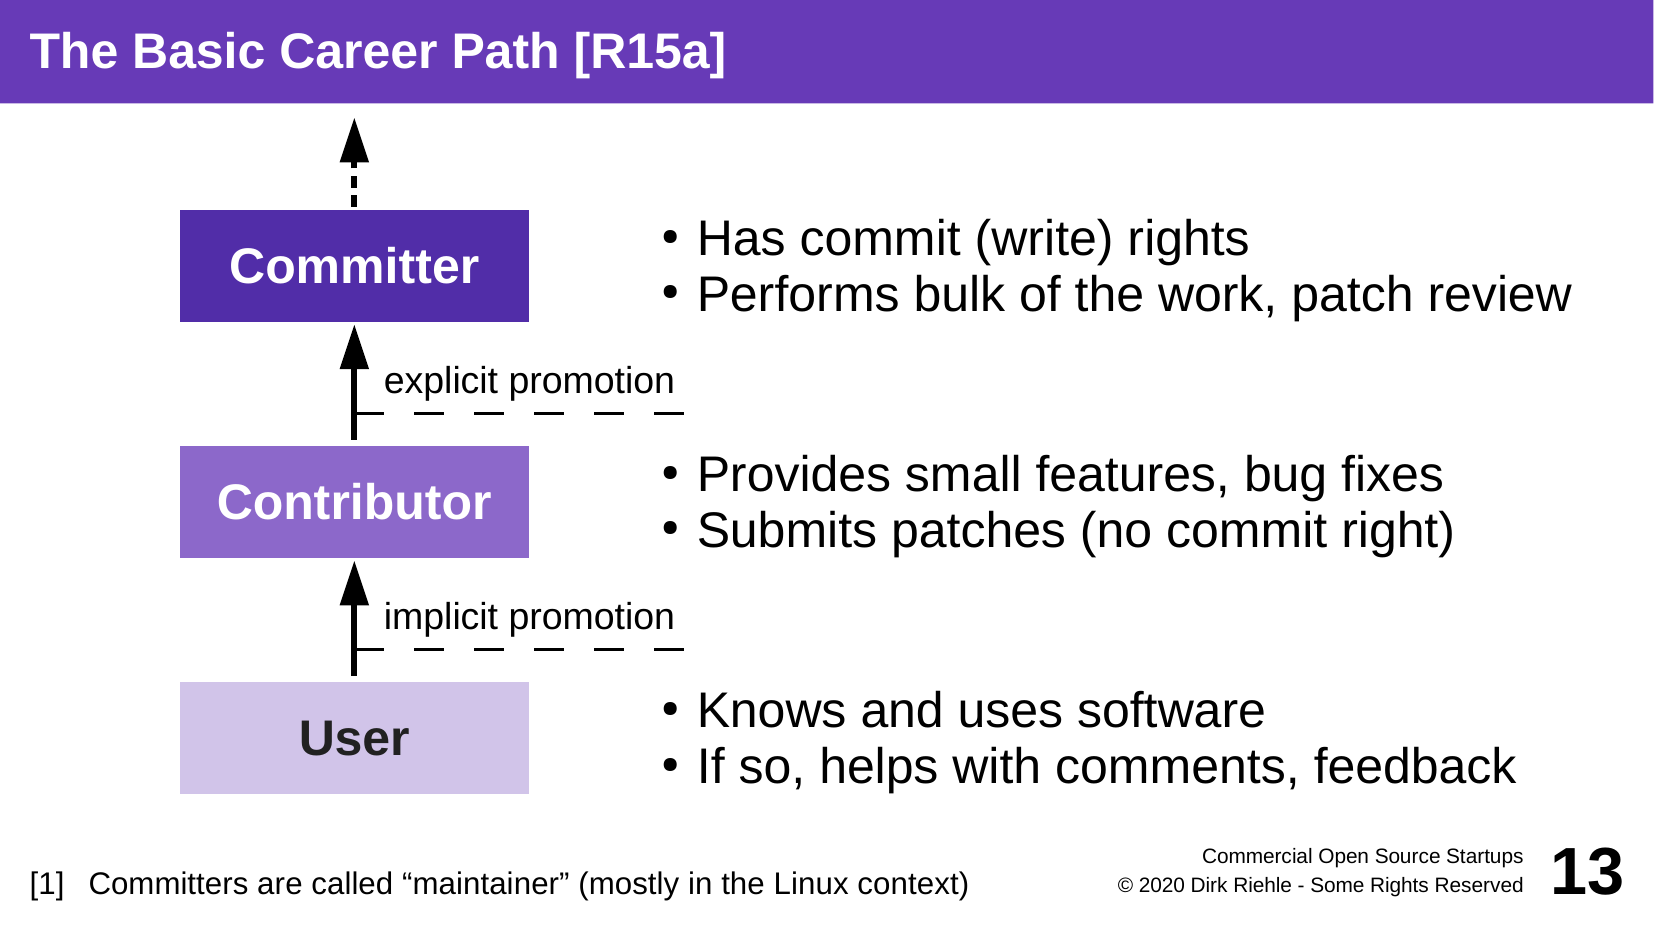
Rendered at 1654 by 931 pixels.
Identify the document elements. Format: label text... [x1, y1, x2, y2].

text_box Committer [177, 206, 532, 325]
text_box Has commit (write) rights Performs bulk of the work, patch review [649, 177, 1595, 355]
title The Basic Career Path [R15a] [0, 0, 1654, 104]
text_box User [177, 679, 532, 693]
text_box explicit promotion [354, 324, 709, 414]
text_box Provides small features, bug fixes Submits patches (no commit right) [649, 413, 1595, 591]
text_box Knows and uses software If so, helps with comments, feedback [649, 649, 1595, 827]
text_box implicit promotion [354, 561, 709, 650]
text_box [1] Committers are called “maintainer” (mostly in the Linux context) [0, 693, 1182, 931]
text_box Contributor [177, 442, 532, 562]
